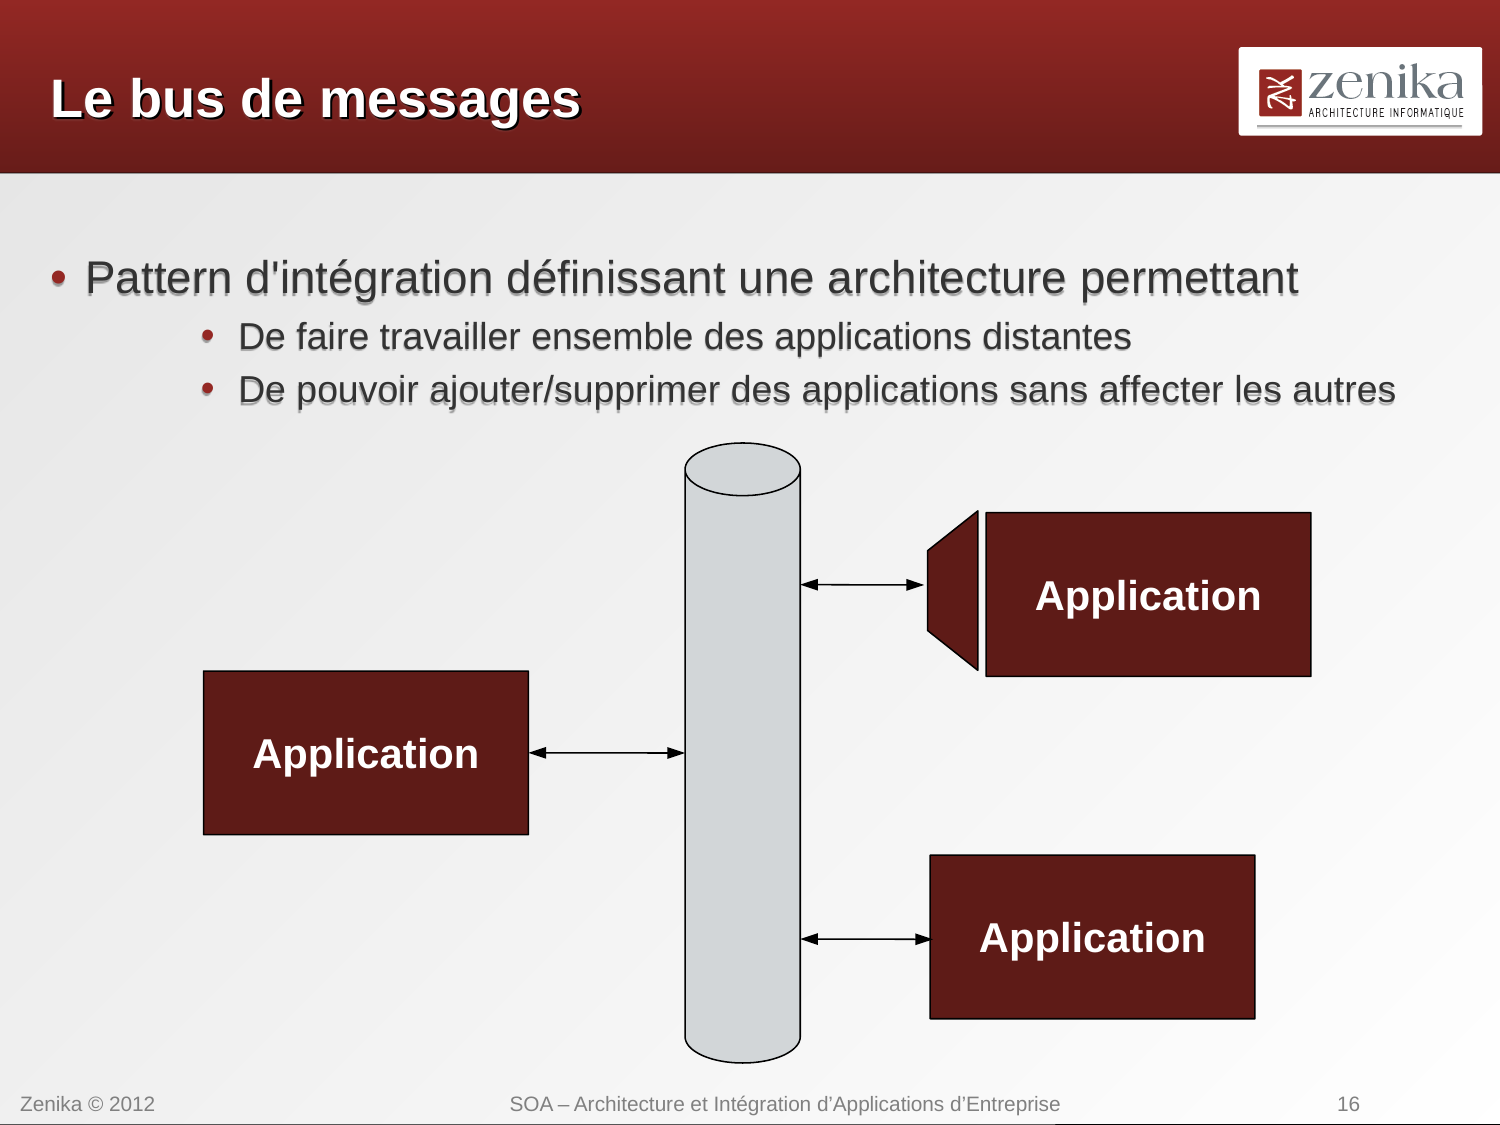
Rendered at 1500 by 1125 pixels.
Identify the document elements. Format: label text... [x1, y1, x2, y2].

text_box [685, 442, 801, 1063]
text_box Application [930, 855, 1255, 1019]
text_box Application [203, 671, 529, 835]
text_box Application [986, 512, 1311, 677]
title Le bus de messages [50, 22, 1206, 172]
list Pattern d'intégration définissant une architecture permettant De faire travailler ensemble des applications distantes De pouvoir ajouter/supprimer des applications sans affecter les autres [50, 249, 1435, 1064]
text_box [927, 510, 978, 671]
